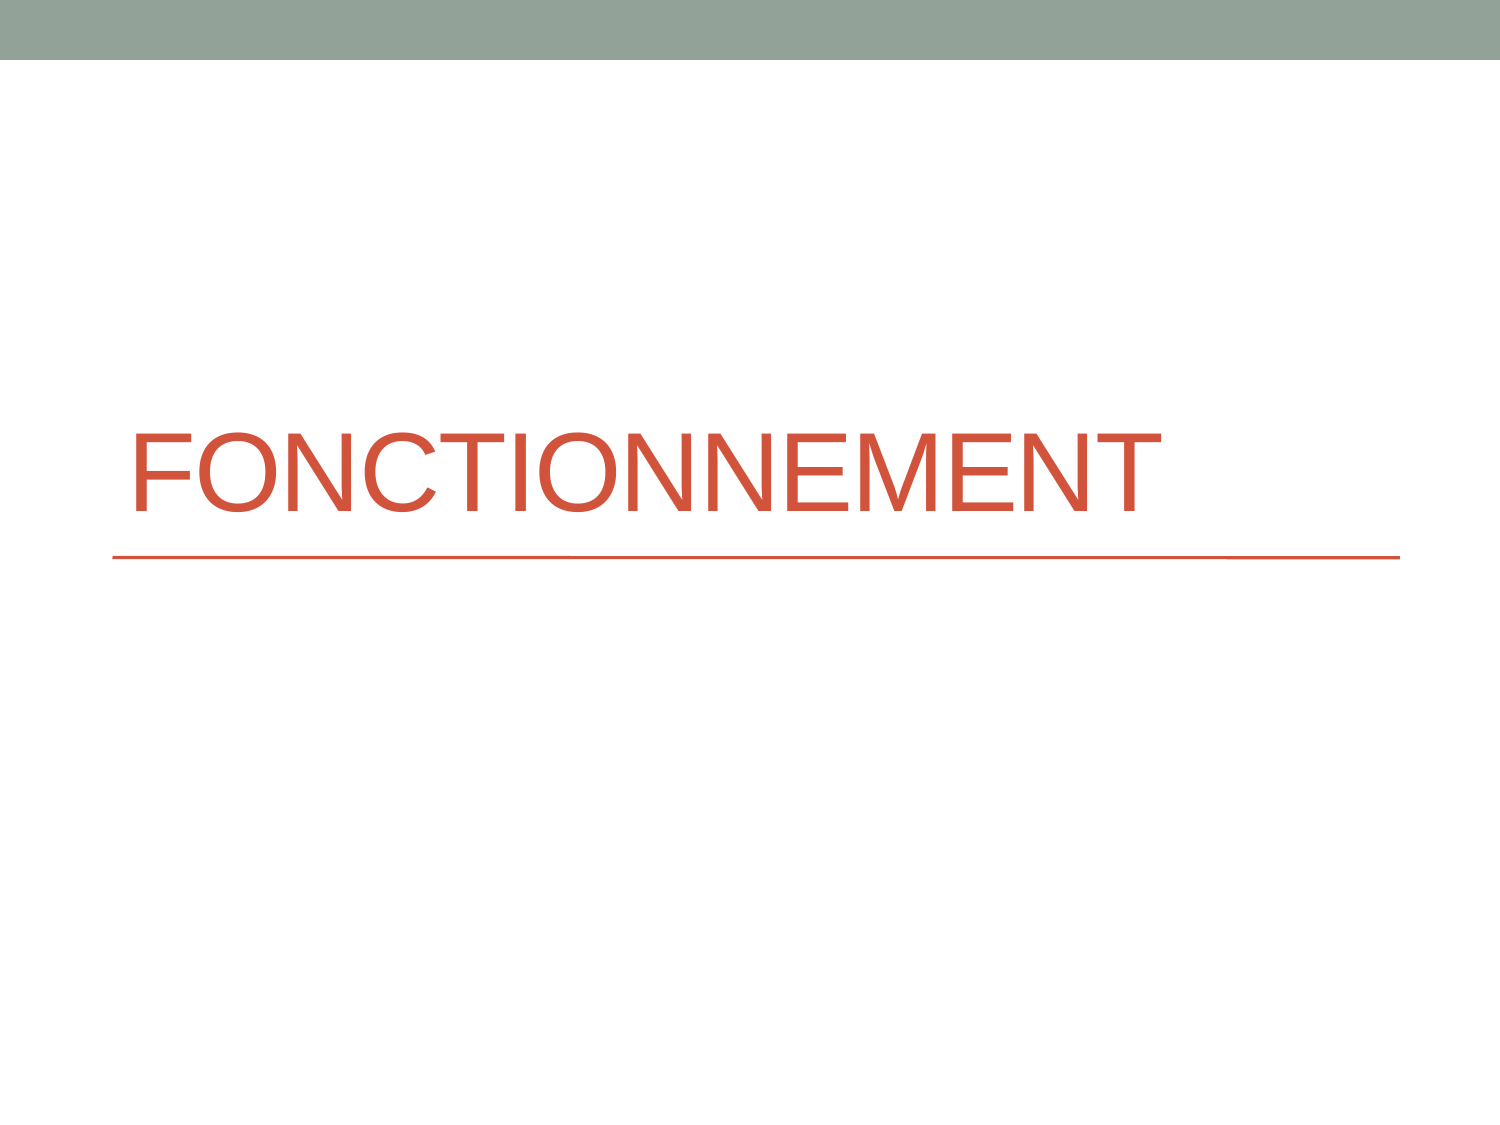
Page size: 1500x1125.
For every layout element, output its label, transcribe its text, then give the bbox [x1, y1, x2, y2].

title Fonctionnement [112, 224, 1400, 542]
